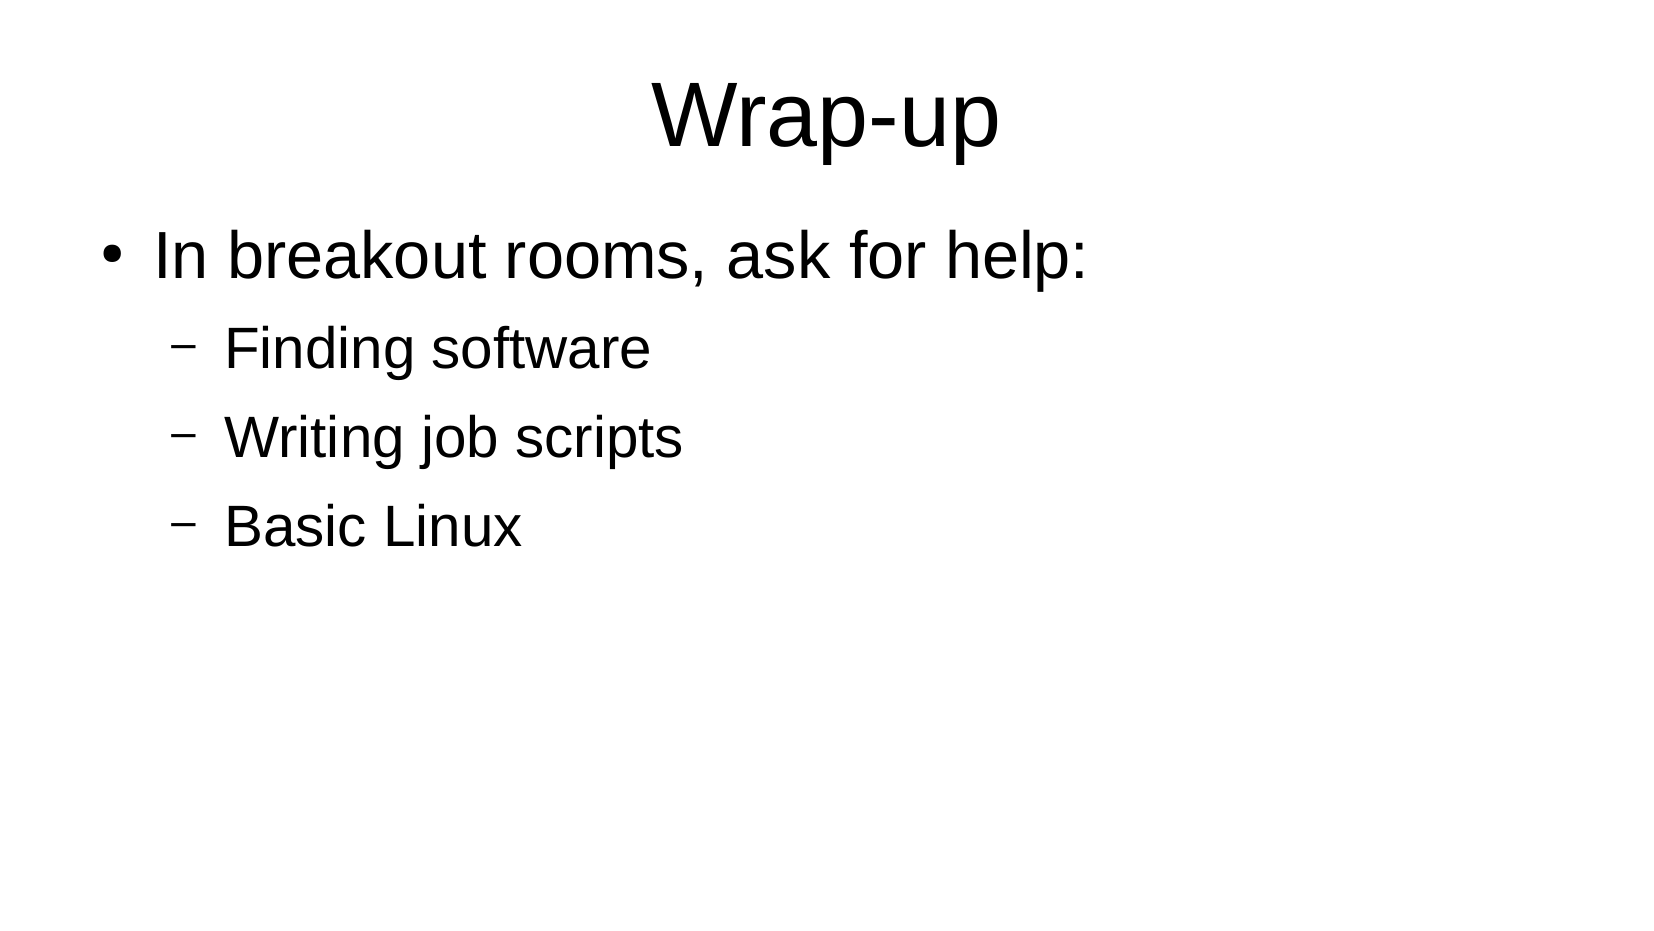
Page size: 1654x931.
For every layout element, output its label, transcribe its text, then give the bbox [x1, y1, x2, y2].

list In breakout rooms, ask for help: Finding software Writing job scripts Basic Linux [82, 217, 1571, 758]
title Wrap-up [82, 37, 1571, 193]
